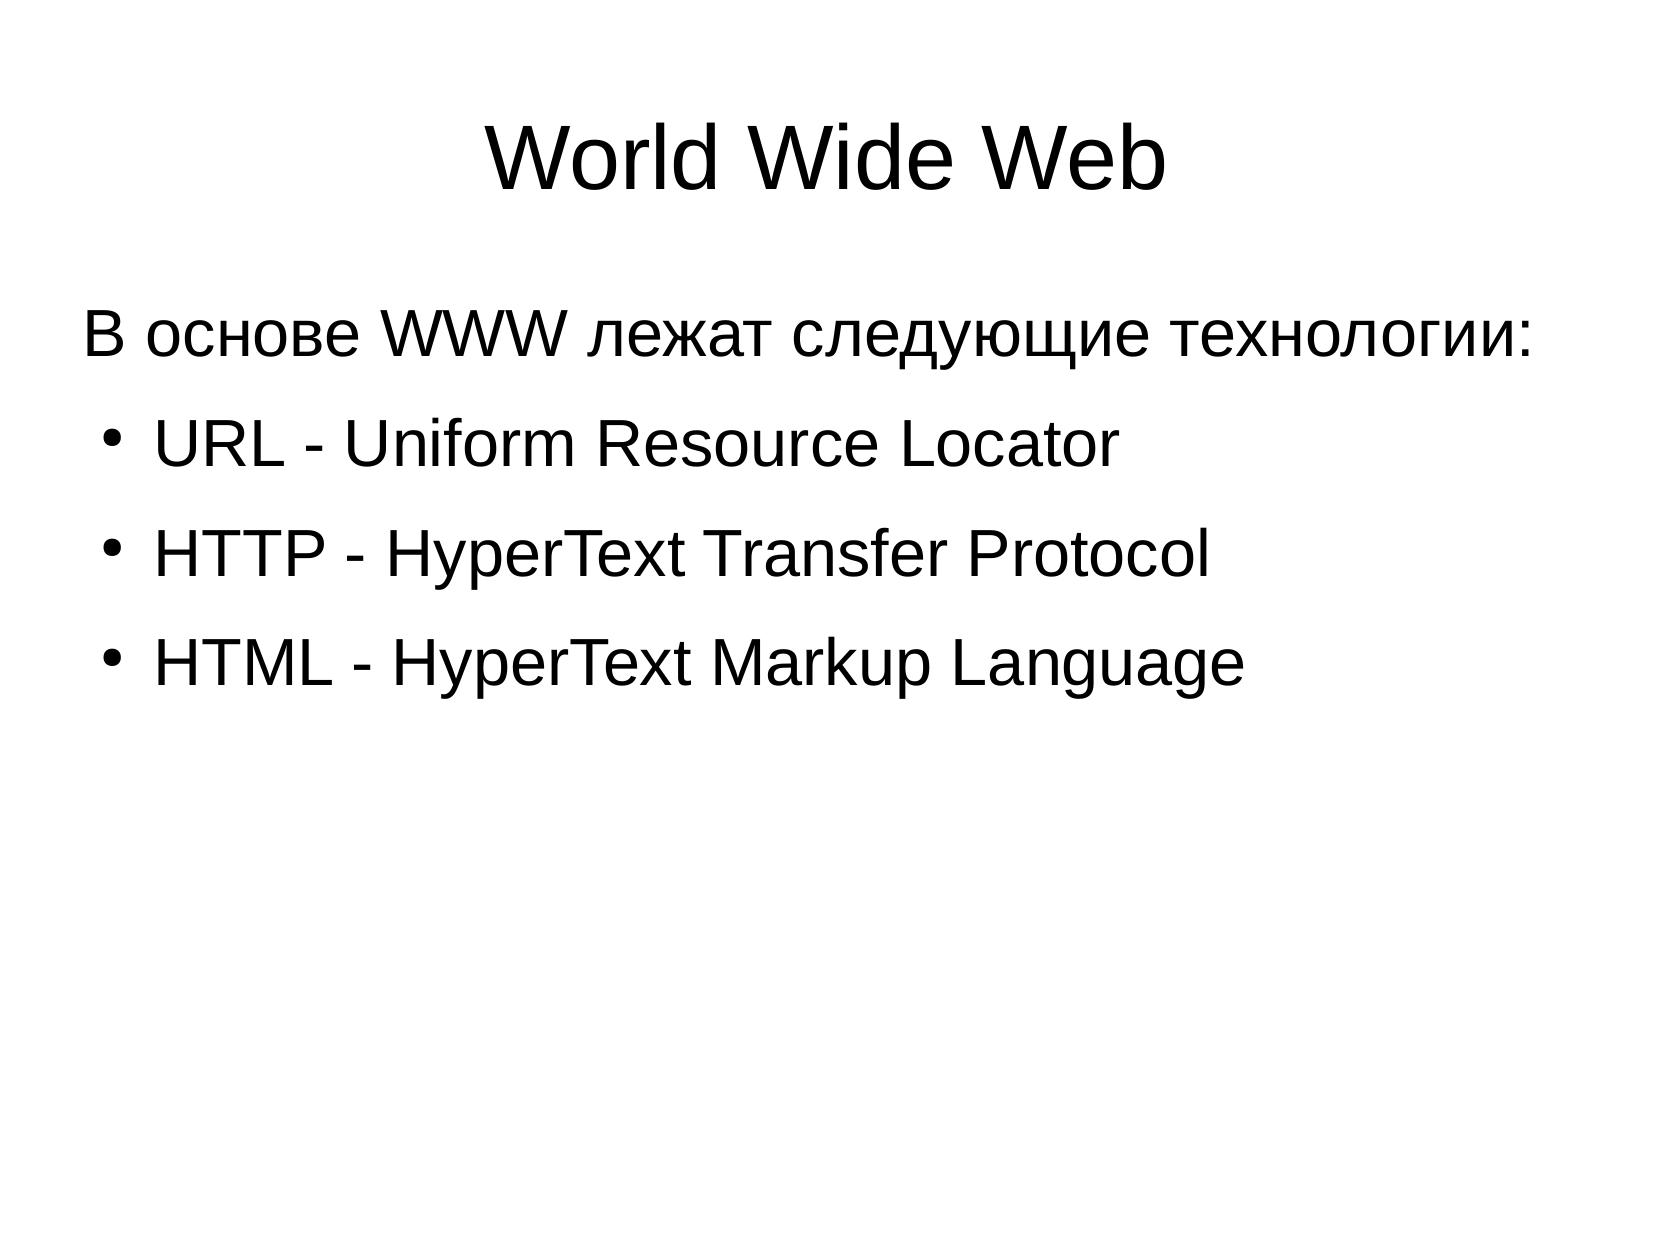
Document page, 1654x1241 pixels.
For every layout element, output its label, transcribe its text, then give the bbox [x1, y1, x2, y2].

title World Wide Web [82, 49, 1571, 257]
list В основе WWW лежат следующие технологии: URL - Uniform Resource Locator HTTP - HyperText Transfer Protocol HTML - HyperText Markup Language [82, 290, 1571, 1010]
